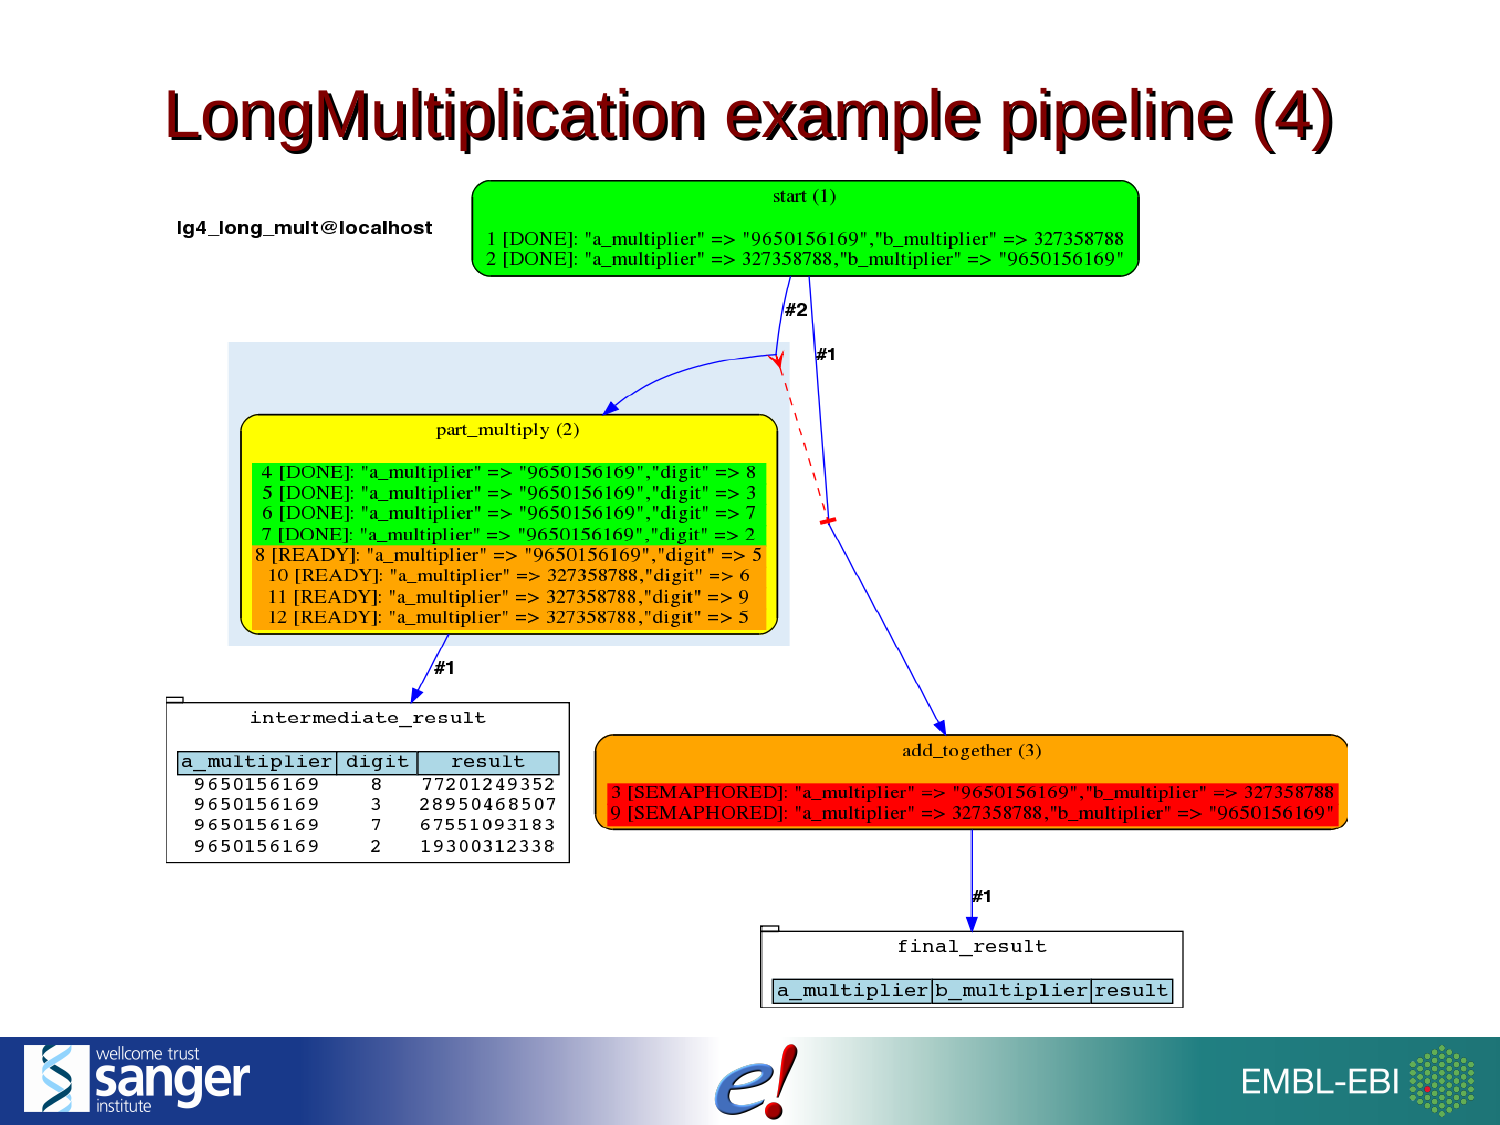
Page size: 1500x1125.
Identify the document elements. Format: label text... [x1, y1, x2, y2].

picture [166, 180, 1348, 1008]
picture [0, 1037, 1500, 1125]
text_box LongMultiplication example pipeline (4) [133, 75, 1366, 152]
